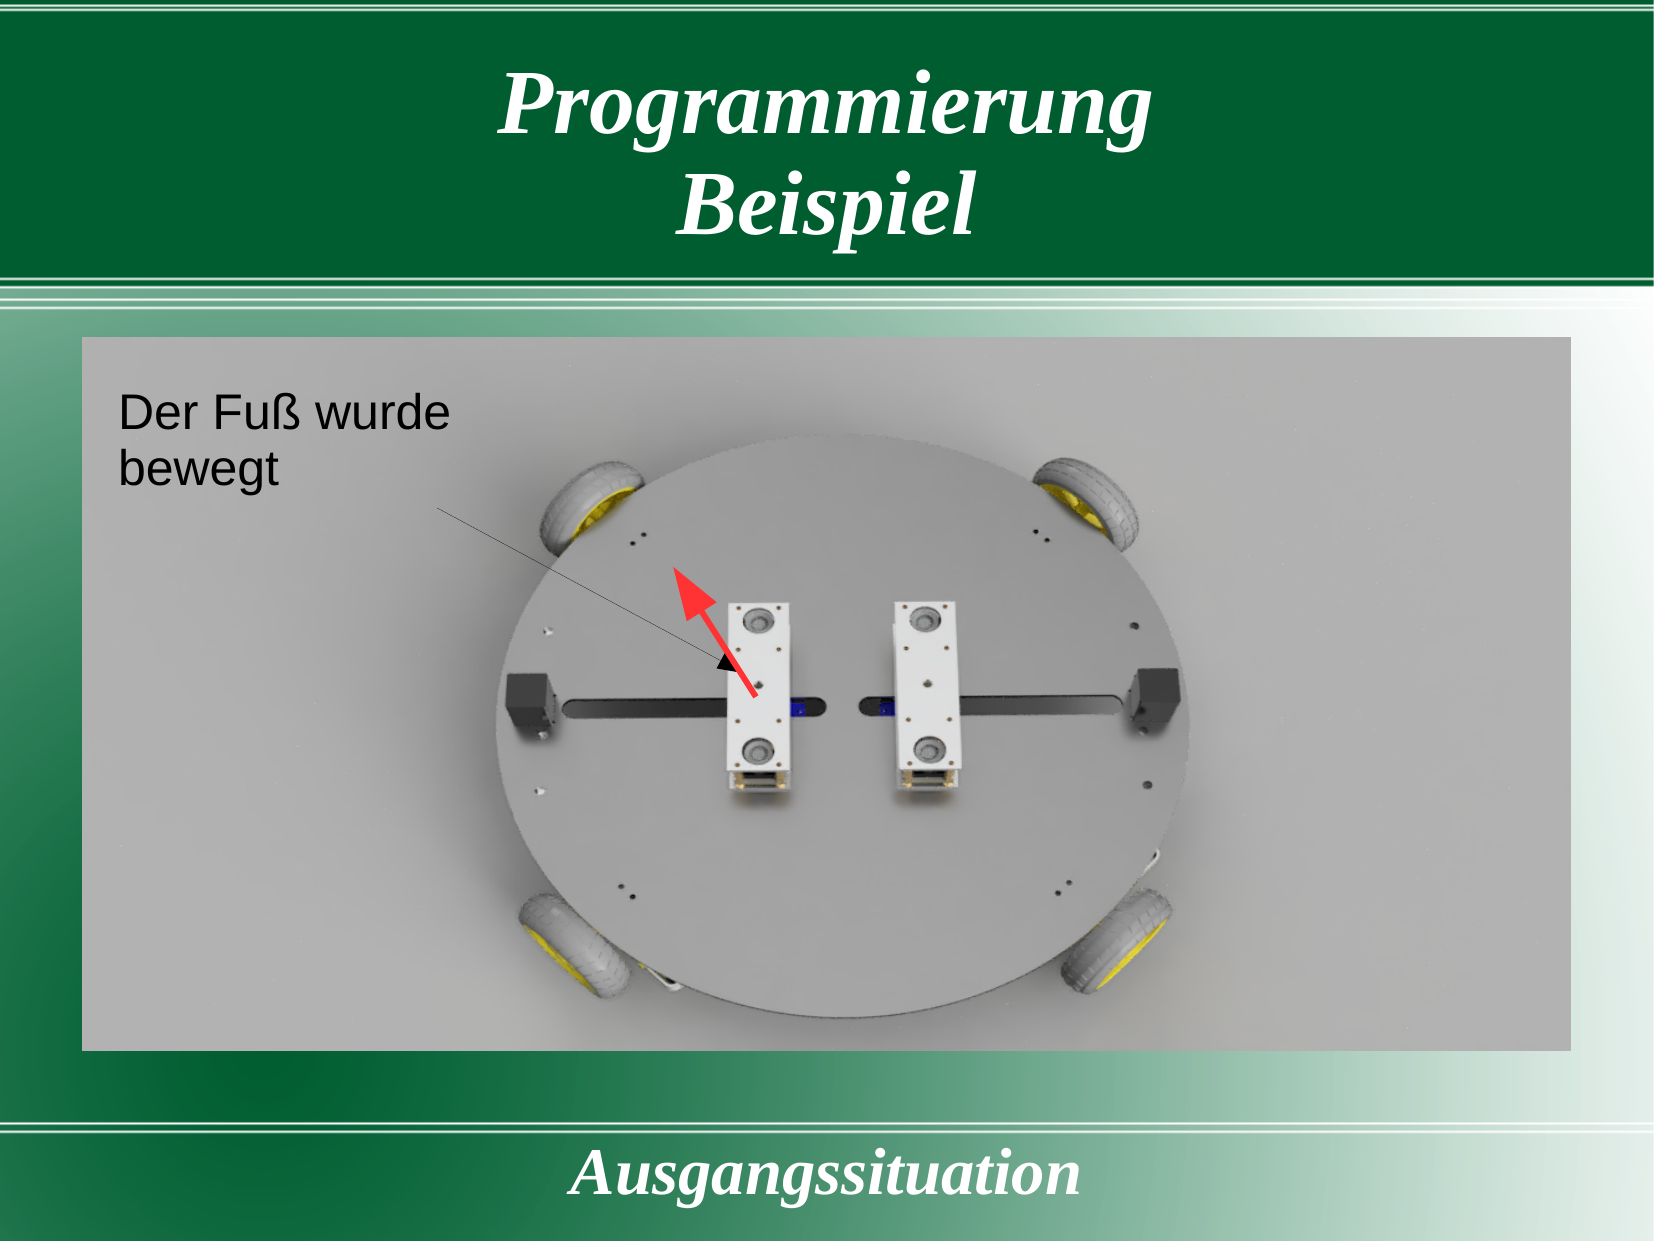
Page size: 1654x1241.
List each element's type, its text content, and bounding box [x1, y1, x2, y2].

title Ausgangssituation [11, 1068, 1642, 1241]
picture [0, 0, 1654, 1241]
text_box Der Fuß wurde bewegt [118, 384, 541, 497]
title Programmierung Beispiel [82, 49, 1571, 257]
